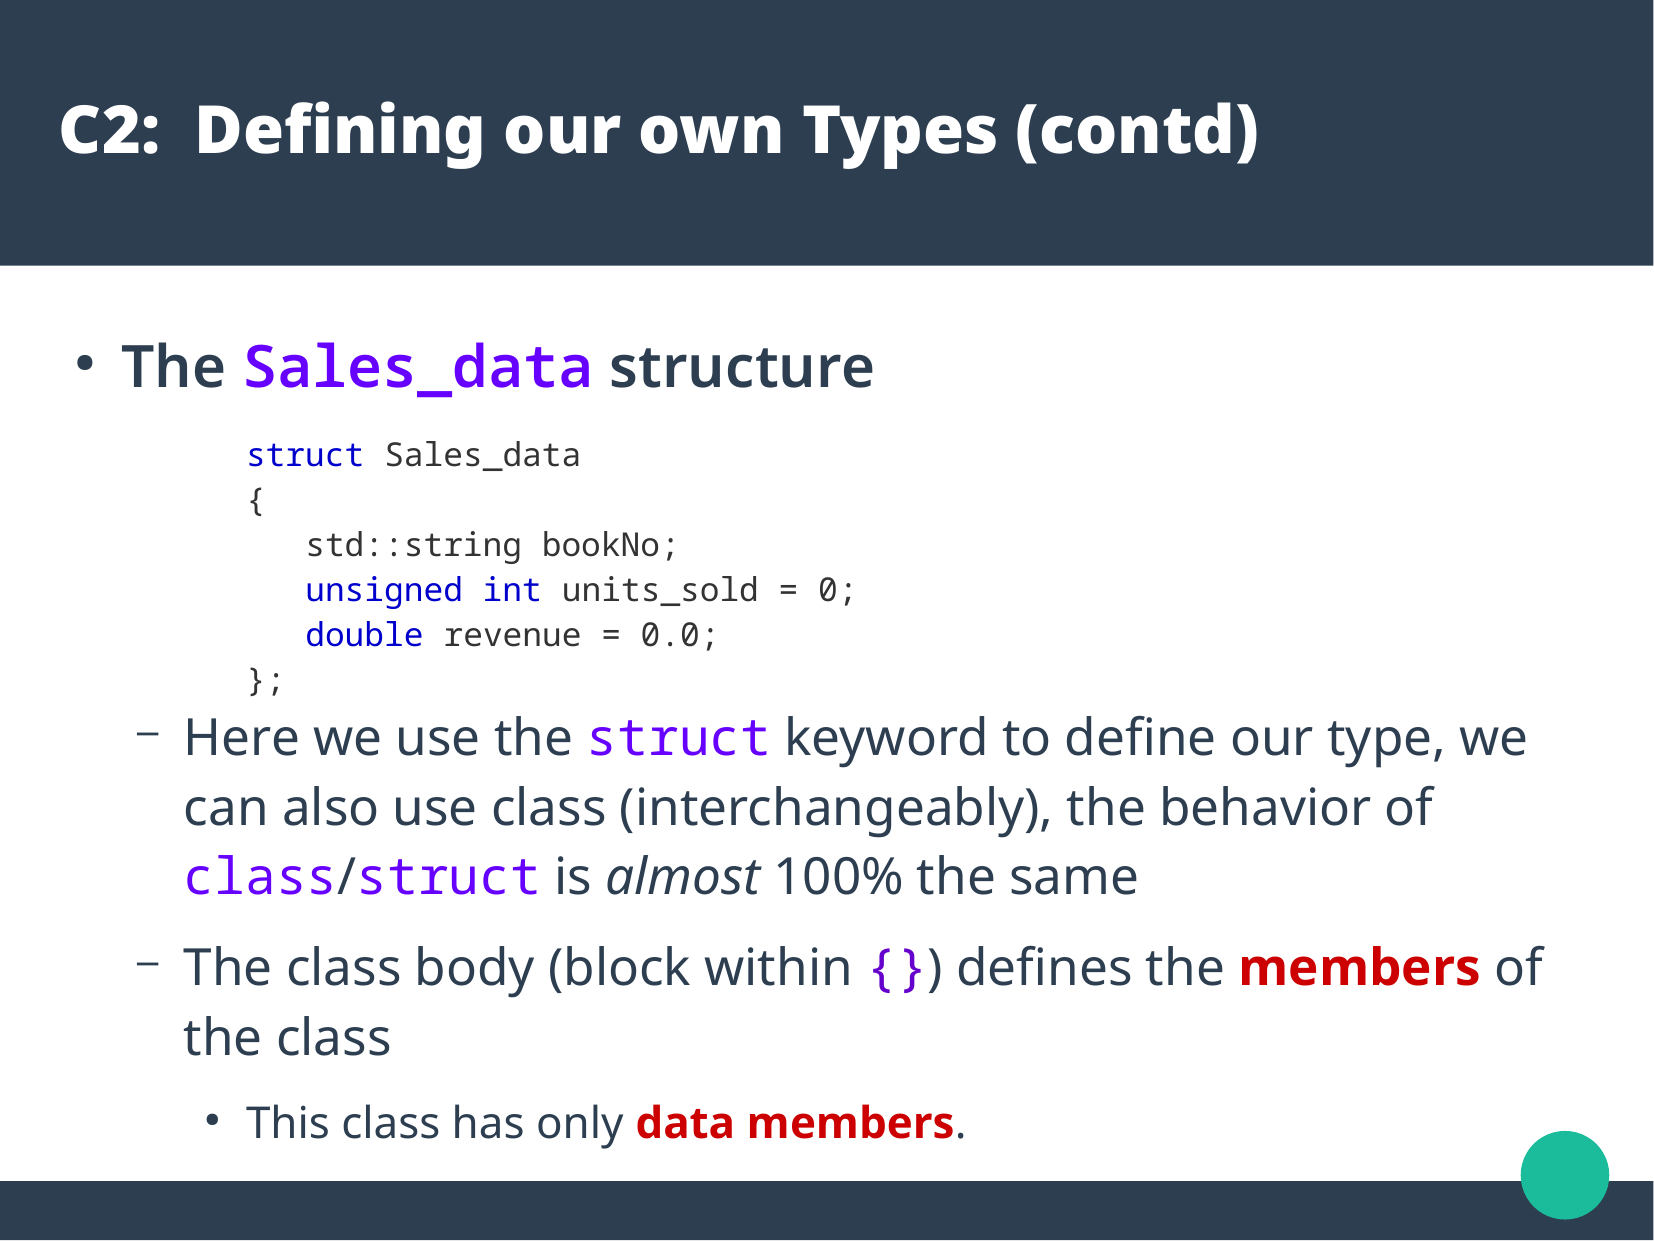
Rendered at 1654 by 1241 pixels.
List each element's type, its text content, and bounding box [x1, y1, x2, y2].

title C2: Defining our own Types (contd) [59, 49, 1595, 207]
list The Sales_data structure struct Sales_data { std::string bookNo; unsigned int units_sold = 0; double revenue = 0.0; }; Here we use the struct keyword to define our type, we can also use class (interchangeably), the behavior of class/struct is almost 100% the same The class body (block within {}) defines the members of the class This class has only data members. [59, 324, 1595, 1152]
